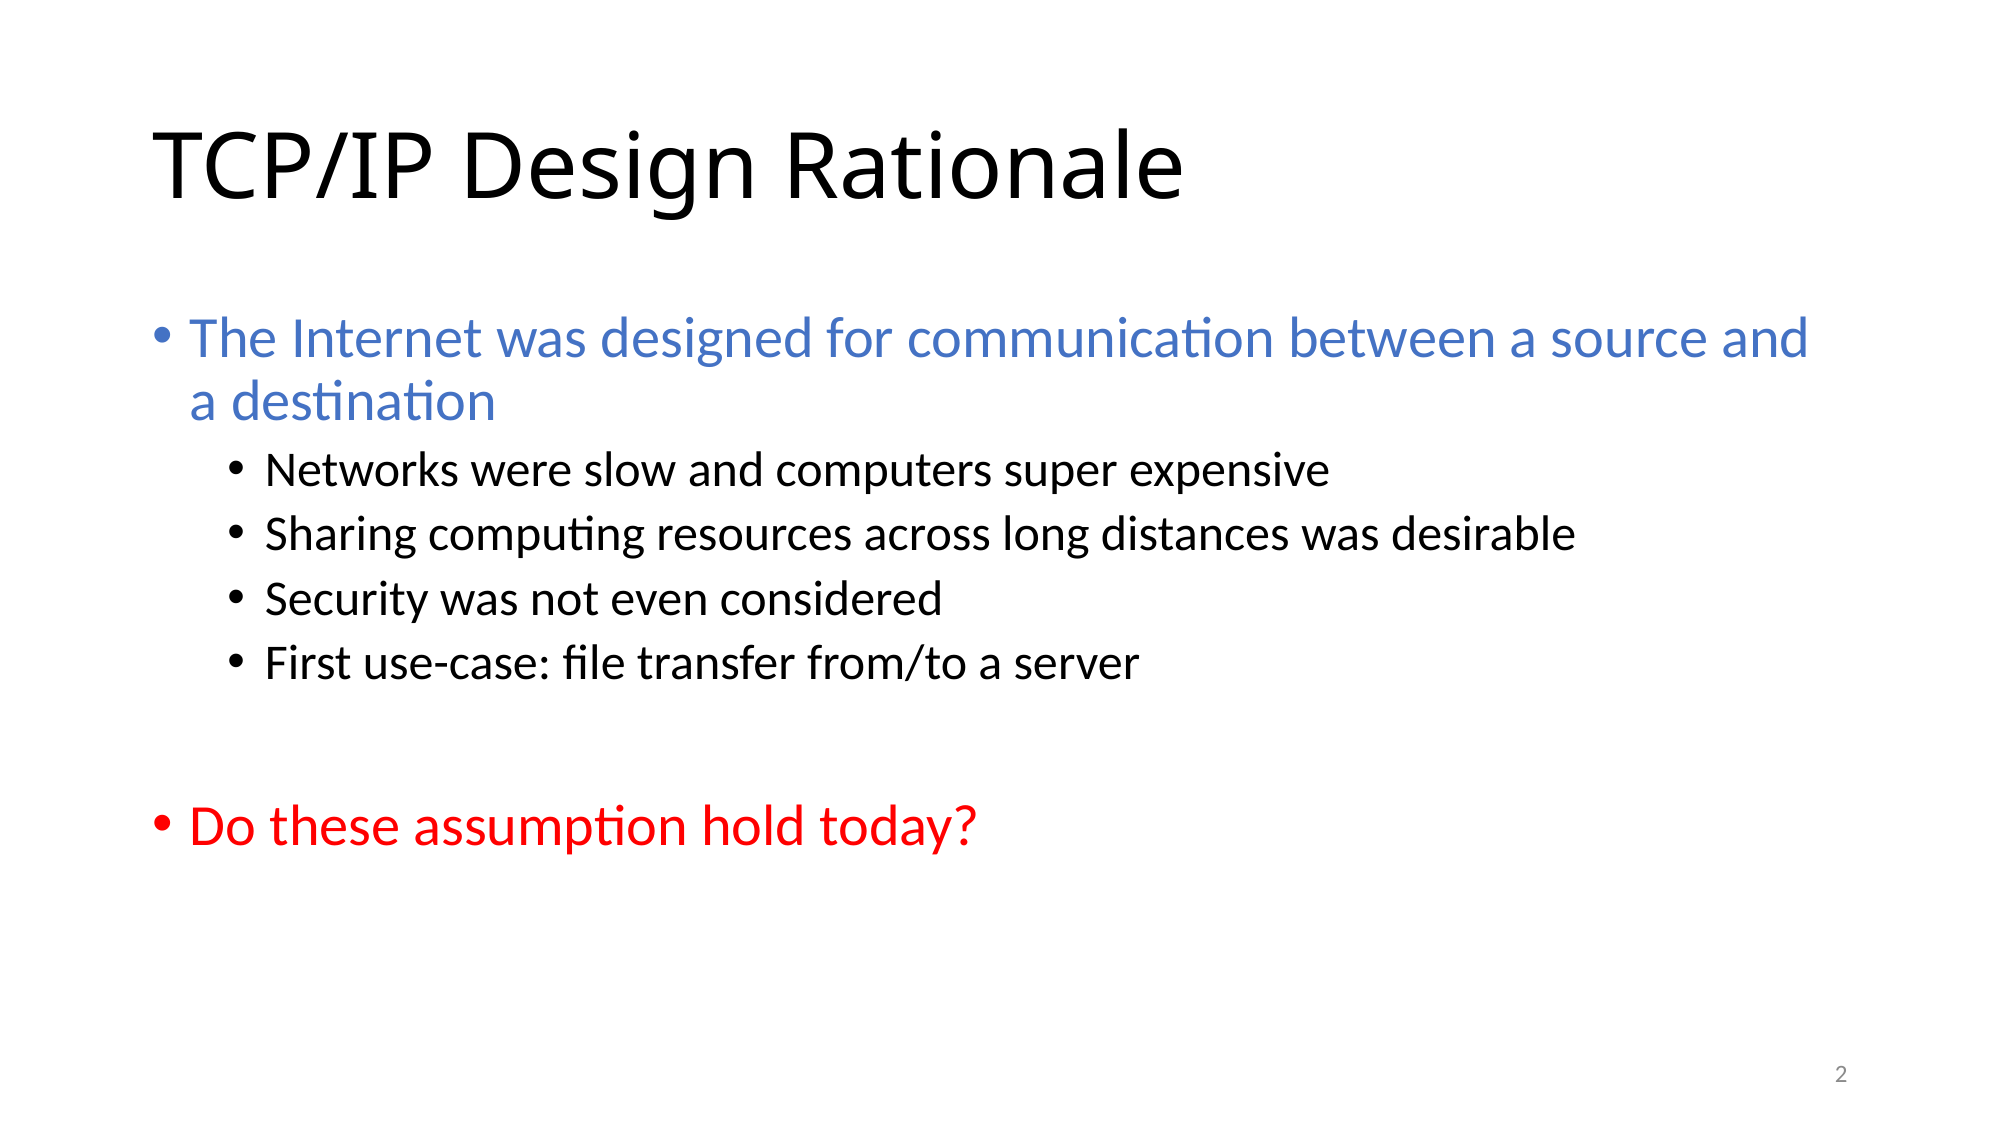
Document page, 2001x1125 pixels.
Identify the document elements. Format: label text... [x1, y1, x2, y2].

slide_number <number> [1412, 1042, 1863, 1103]
list The Internet was designed for communication between a source and a destination Networks were slow and computers super expensive Sharing computing resources across long distances was desirable Security was not even considered First use-case: file transfer from/to a server Do these assumption hold today? [137, 299, 1863, 1014]
title TCP/IP Design Rationale [137, 59, 1863, 278]
